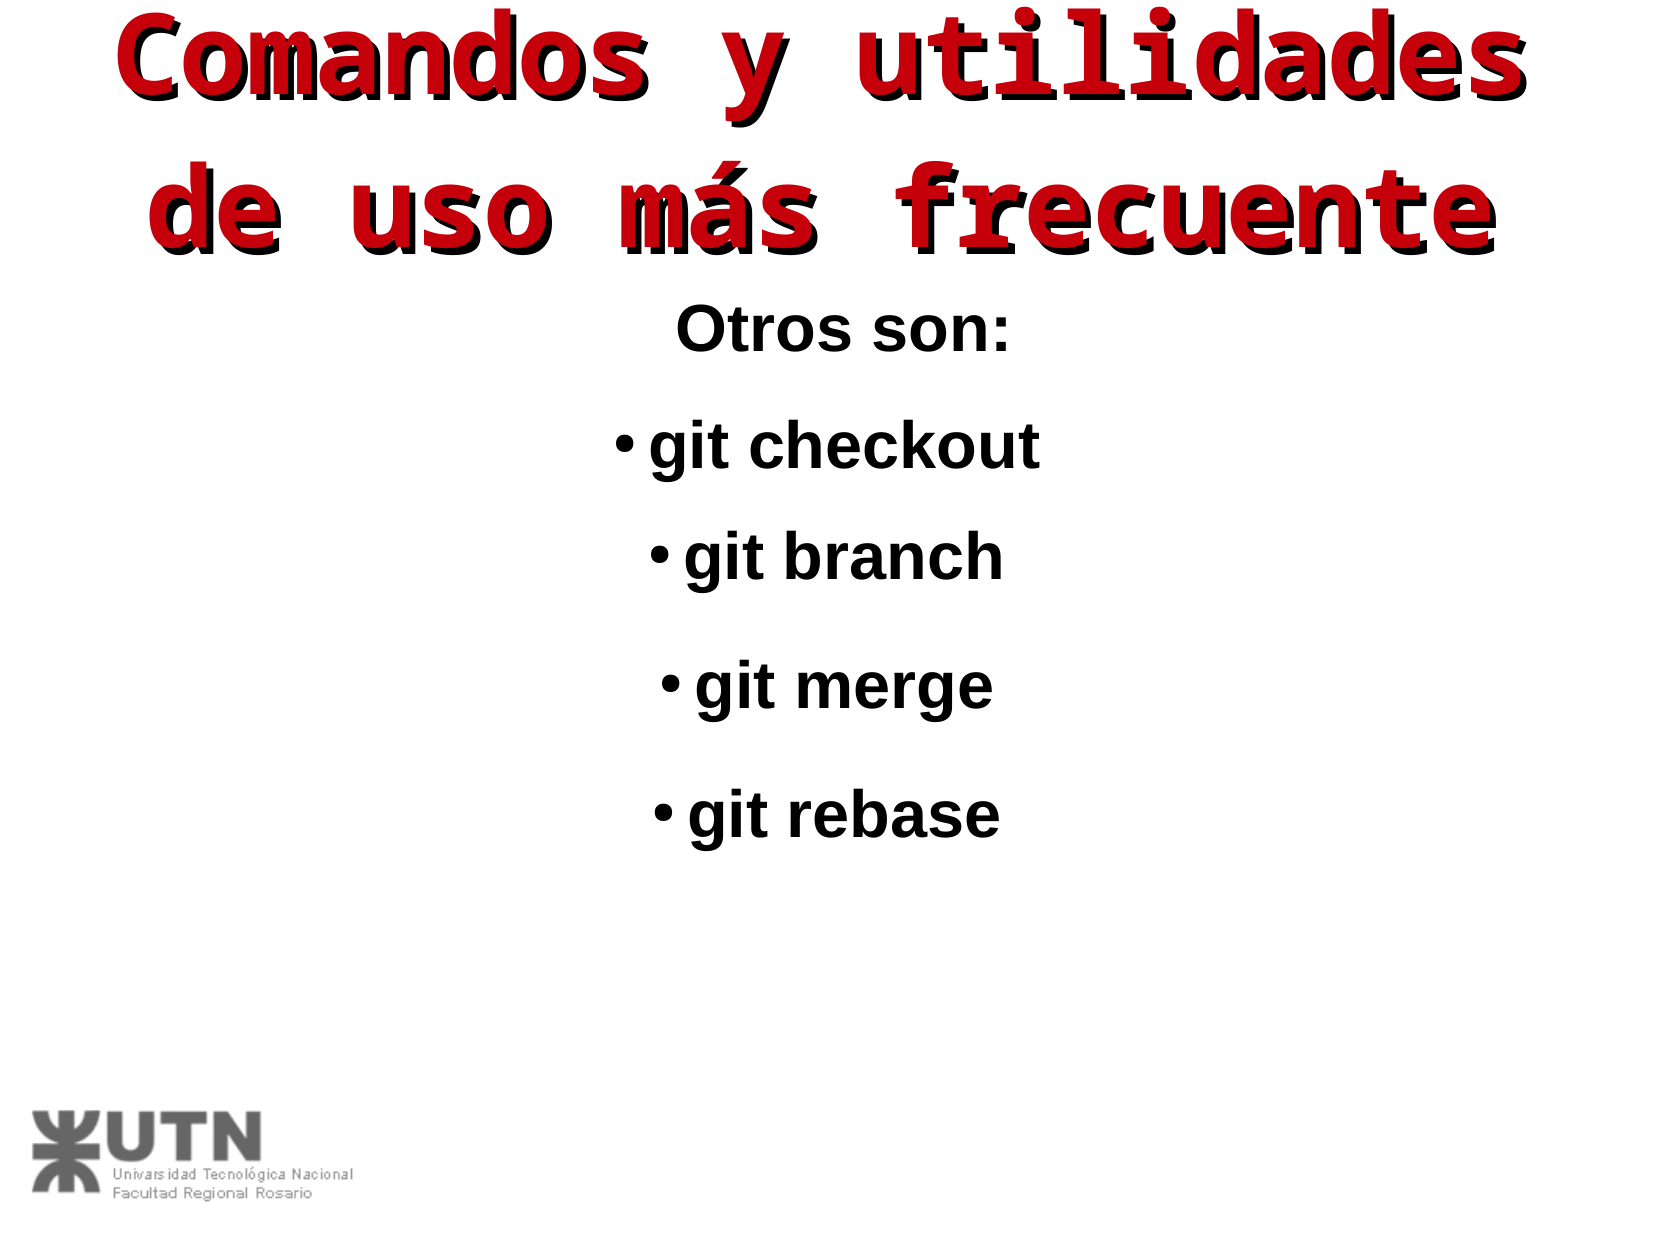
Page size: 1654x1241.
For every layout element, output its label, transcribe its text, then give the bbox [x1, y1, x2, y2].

title Comandos y utilidades de uso más frecuente [23, 15, 1619, 241]
picture [23, 1098, 362, 1211]
text_box Otros son: git checkout git branch git merge git rebase [11, 283, 1642, 1009]
